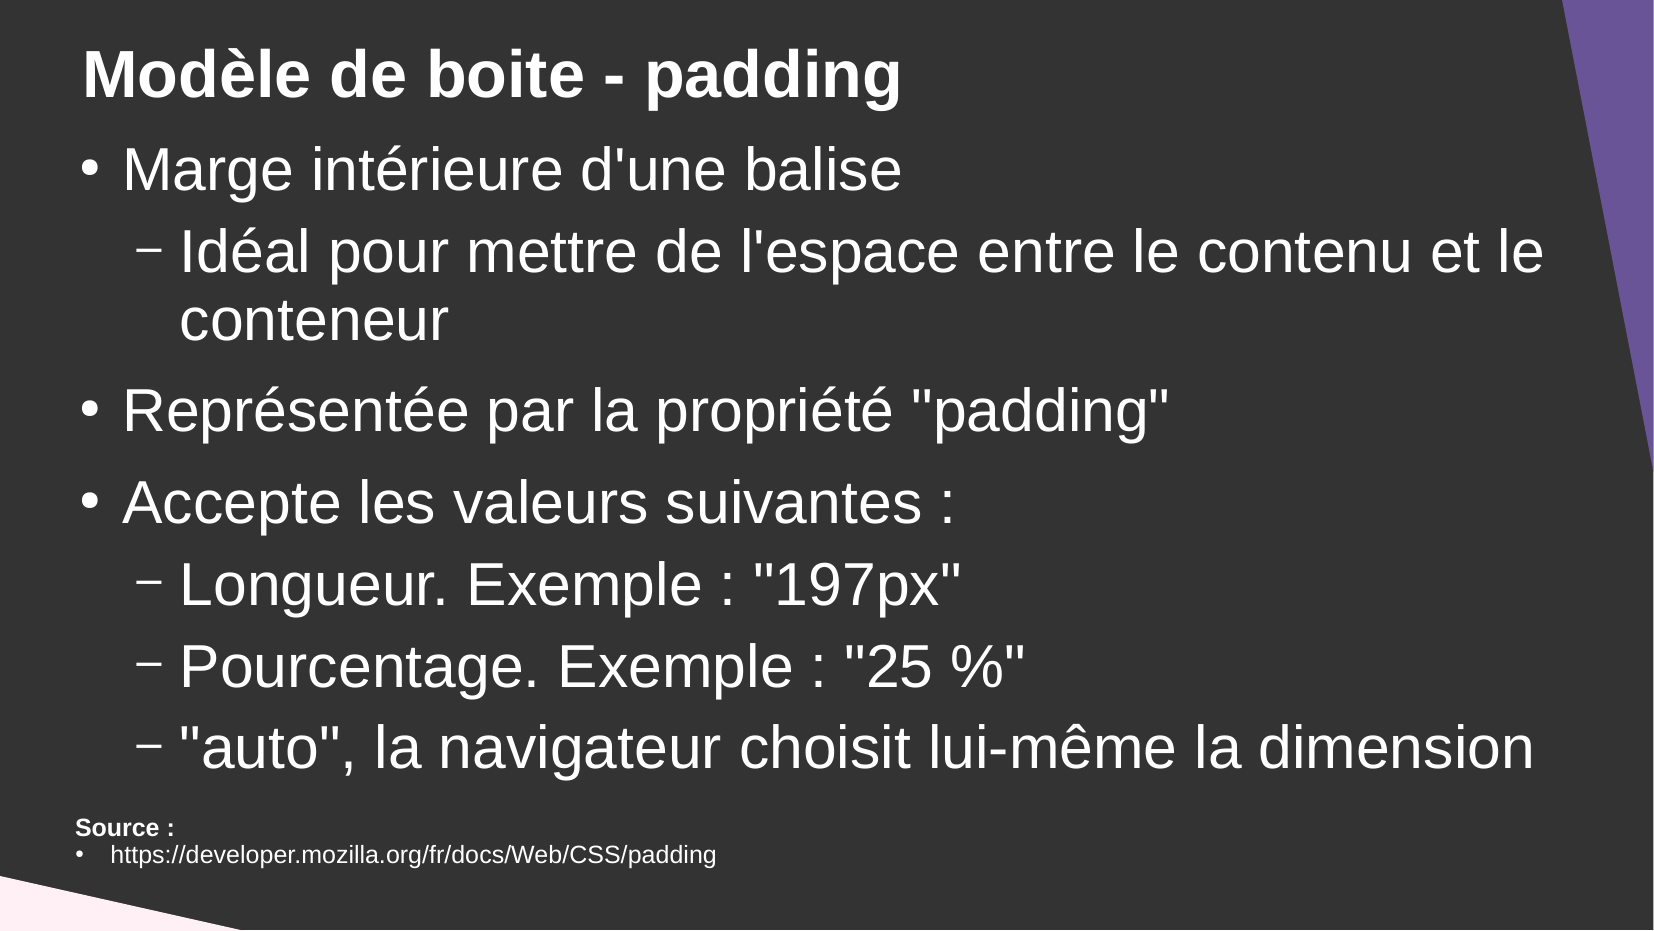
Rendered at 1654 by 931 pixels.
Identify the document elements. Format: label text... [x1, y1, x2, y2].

title Modèle de boite - padding [82, 37, 1571, 112]
text_box [0, 875, 245, 931]
text_box Source : https://developer.mozilla.org/fr/docs/Web/CSS/padding [60, 805, 1546, 913]
text_box [1562, 0, 1654, 476]
list Marge intérieure d'une balise Idéal pour mettre de l'espace entre le contenu et le conteneur Représentée par la propriété "padding" Accepte les valeurs suivantes : Longueur. Exemple : "197px" Pourcentage. Exemple : "25 %" "auto", la navigateur choisit lui-même la dimension [64, 135, 1604, 798]
